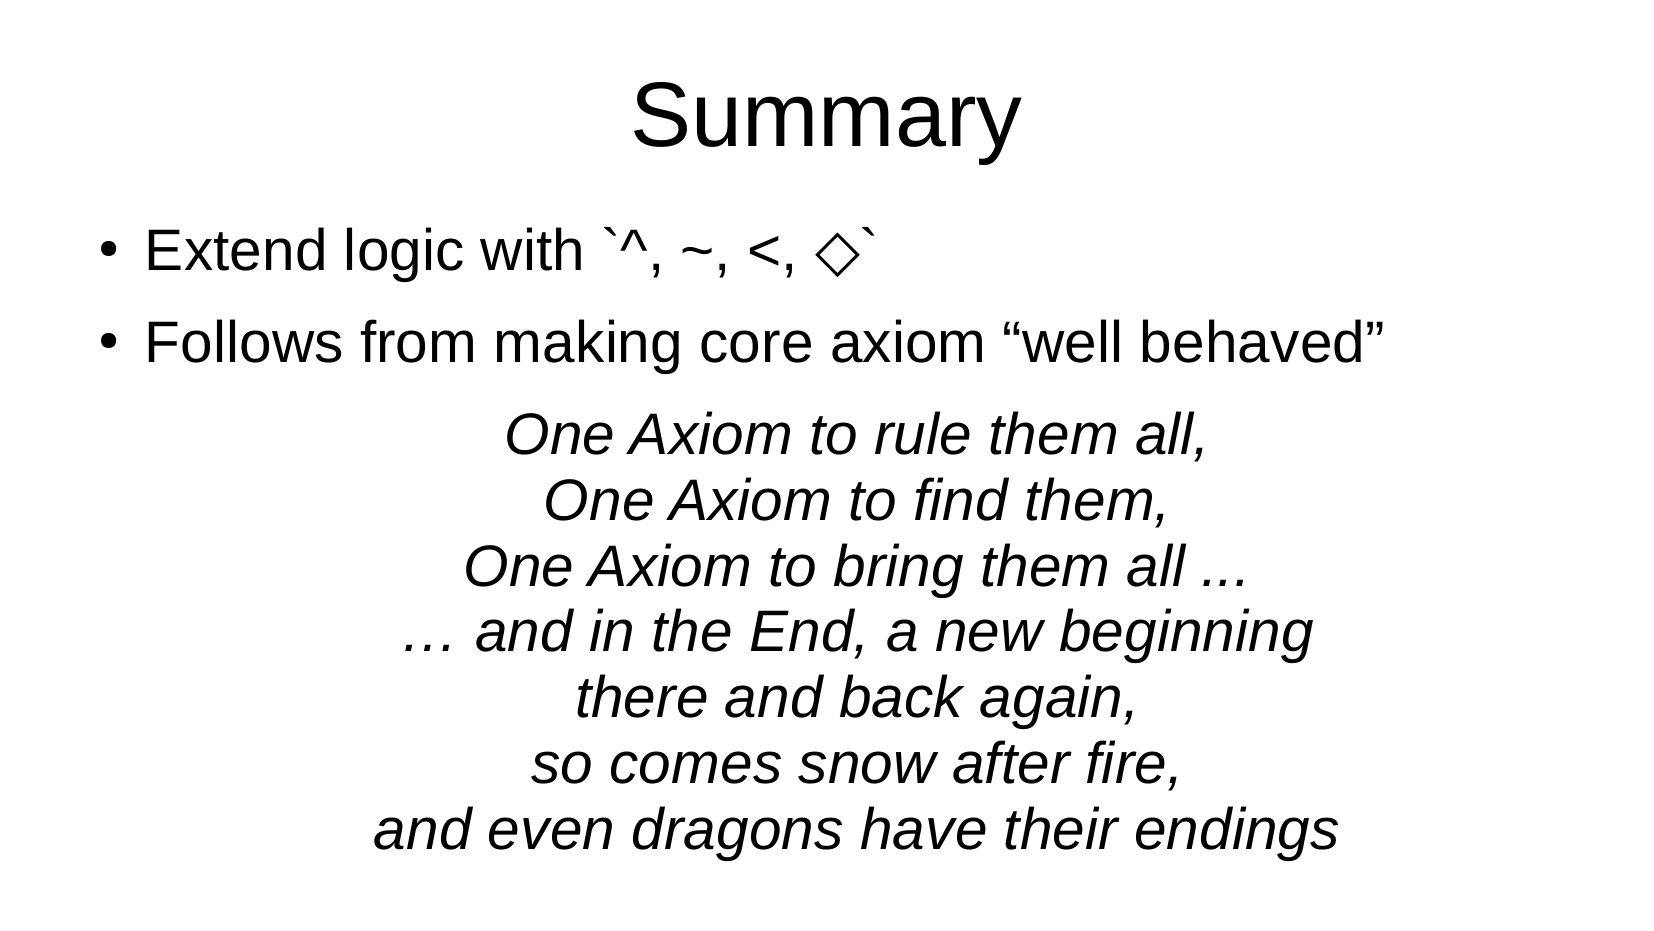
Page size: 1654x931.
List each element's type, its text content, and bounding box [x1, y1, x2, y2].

list Extend logic with `^, ~, <, ◇` Follows from making core axiom “well behaved” One Axiom to rule them all, One Axiom to find them, One Axiom to bring them all ... … and in the End, a new beginning there and back again, so comes snow after fire, and even dragons have their endings [82, 217, 1571, 863]
title Summary [82, 37, 1571, 193]
